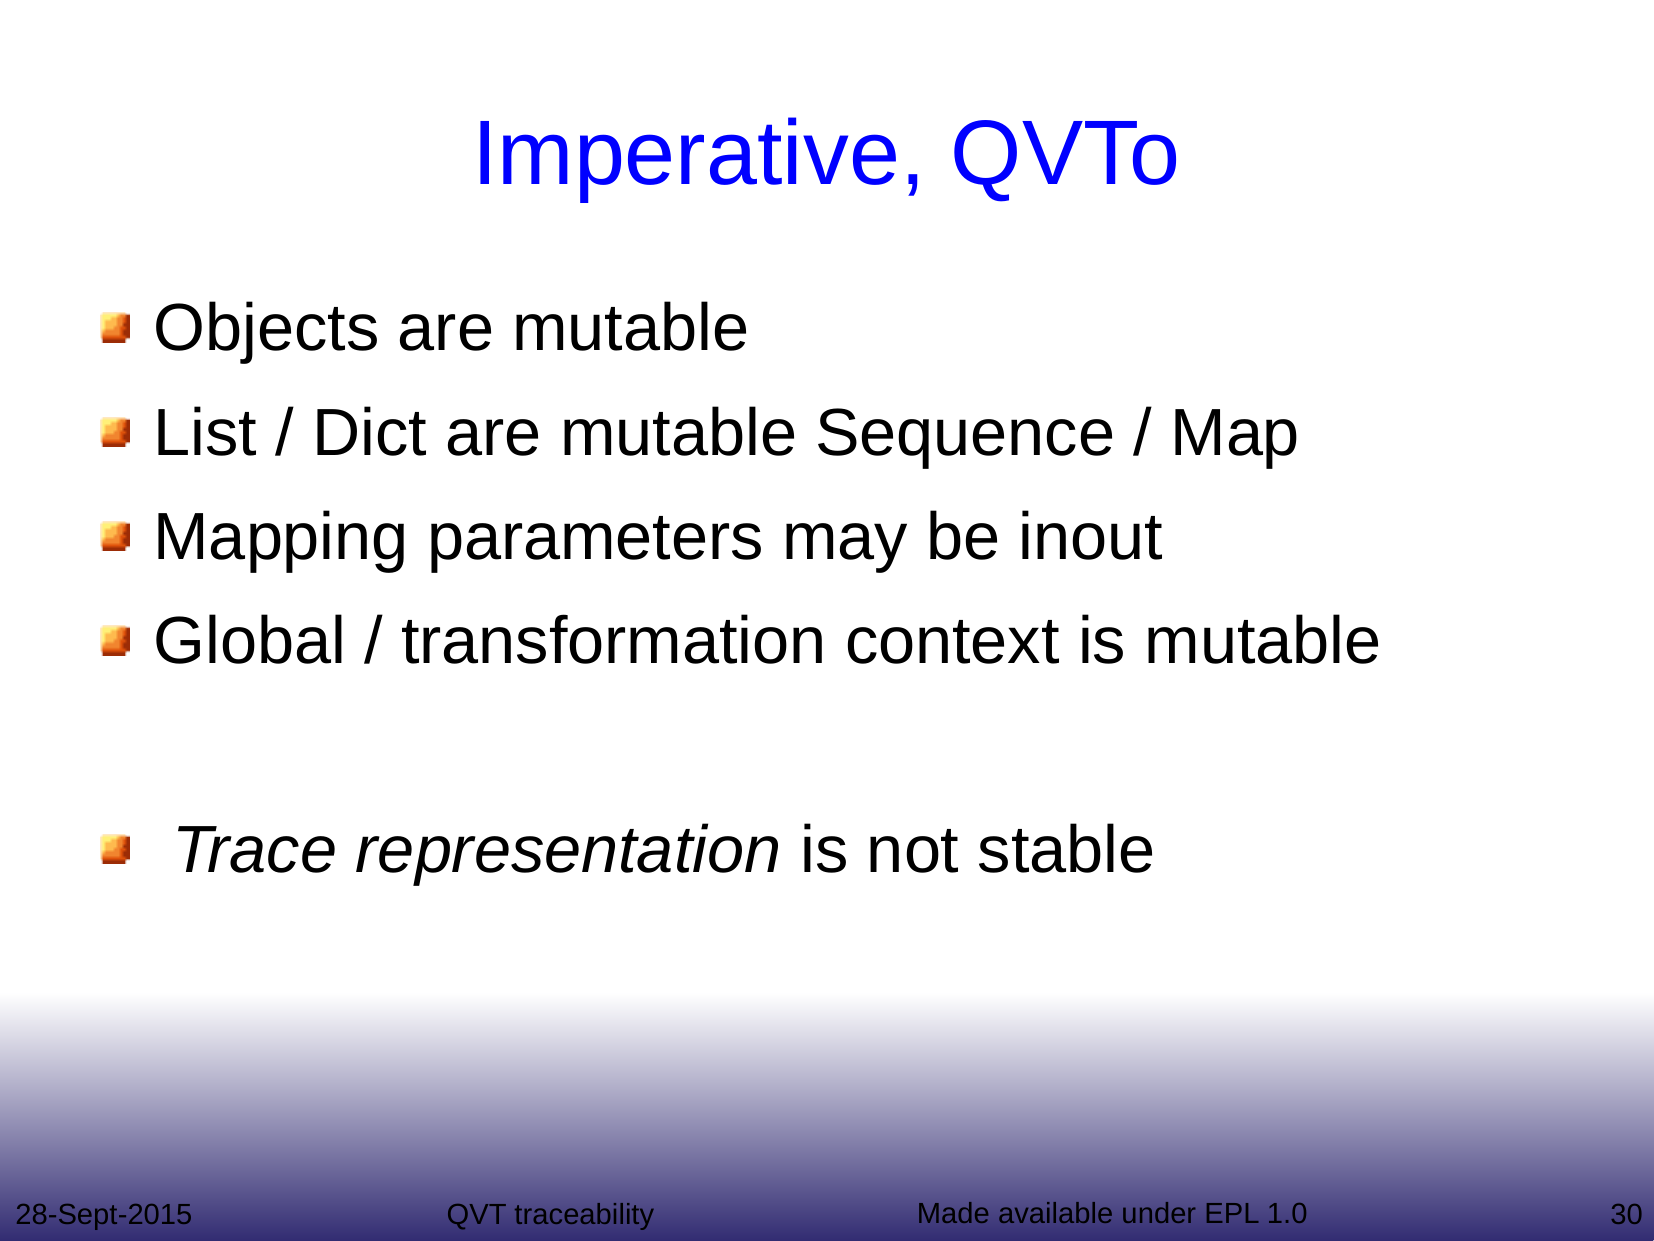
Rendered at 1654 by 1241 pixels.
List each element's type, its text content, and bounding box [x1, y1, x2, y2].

list Objects are mutable List / Dict are mutable Sequence / Map Mapping parameters may be inout Global / transformation context is mutable Trace representation is not stable [82, 290, 1571, 1109]
title Imperative, QVTo [82, 49, 1571, 257]
